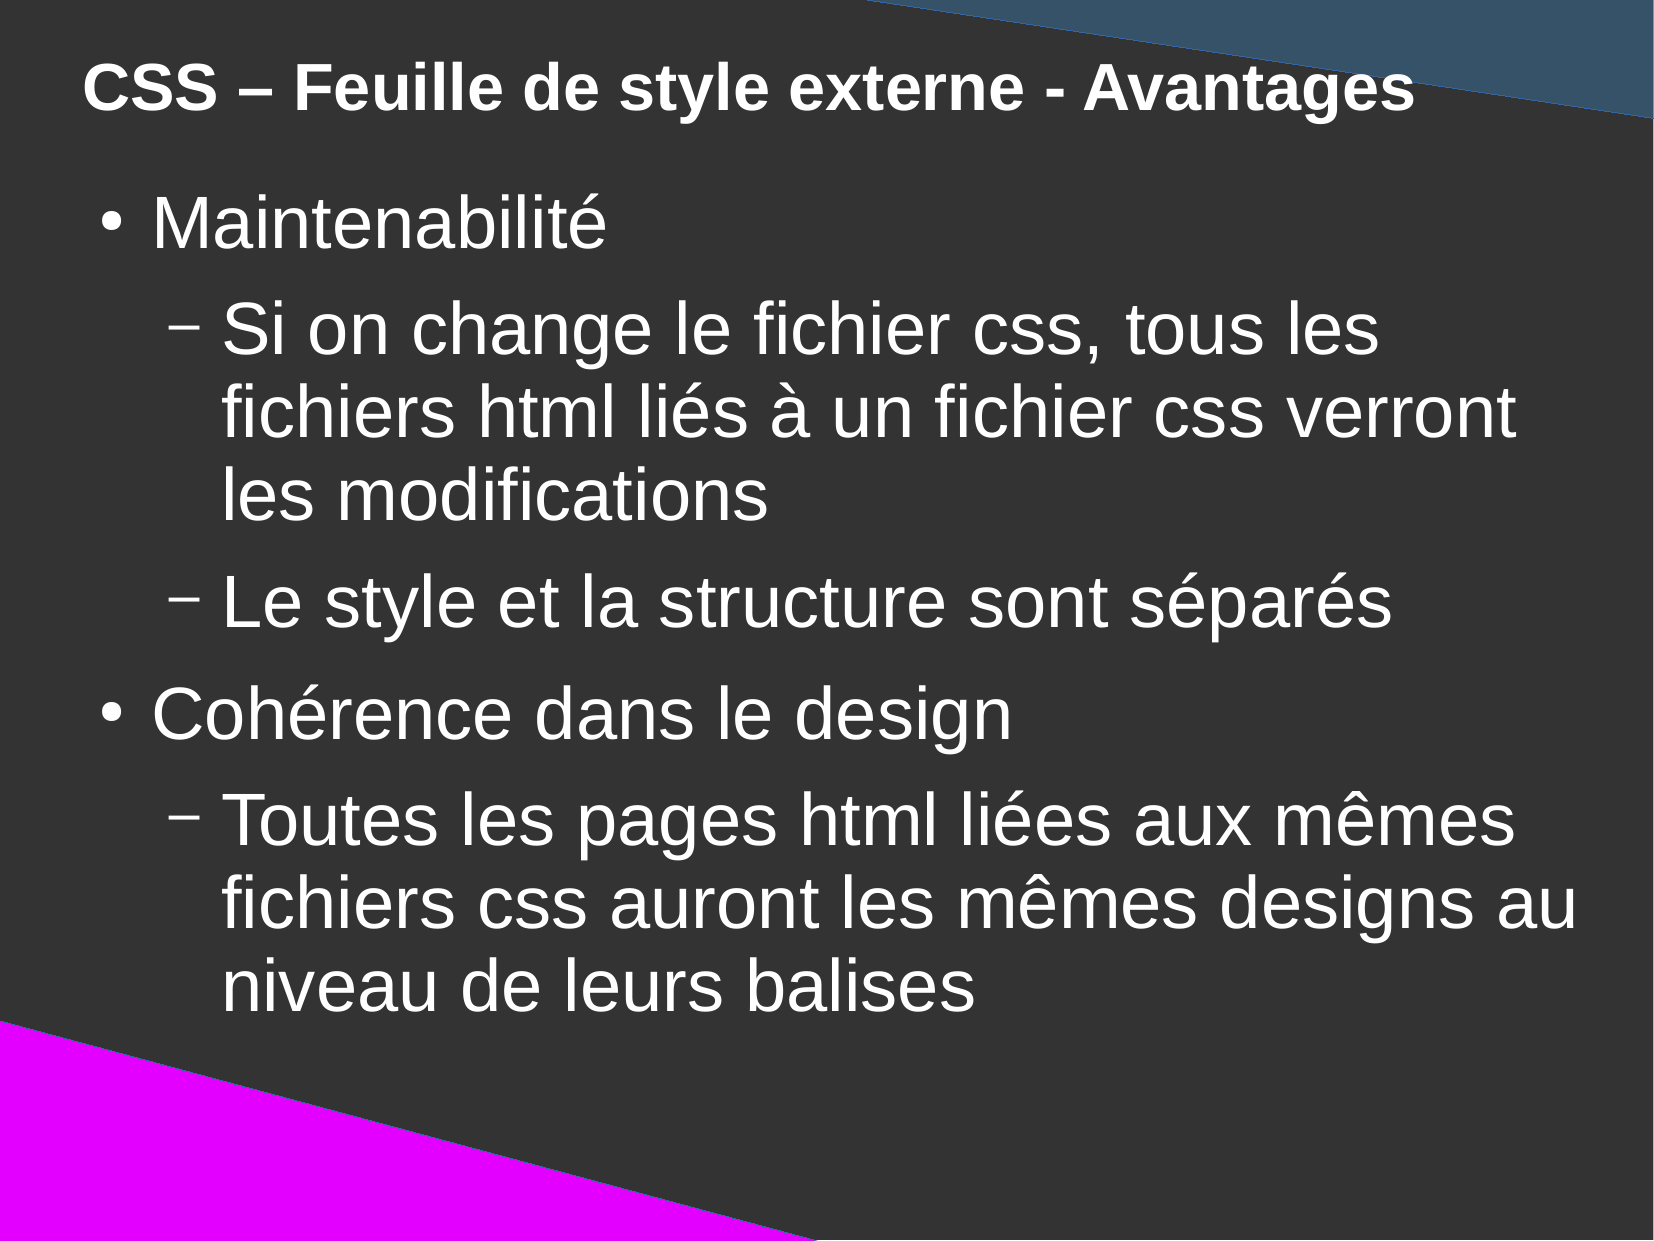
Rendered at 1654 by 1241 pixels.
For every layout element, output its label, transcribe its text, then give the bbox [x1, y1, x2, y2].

title CSS – Feuille de style externe - Avantages [82, 49, 1571, 153]
text_box [0, 1020, 819, 1241]
list Maintenabilité Si on change le fichier css, tous les fichiers html liés à un fichier css verront les modifications Le style et la structure sont séparés Cohérence dans le design Toutes les pages html liées aux mêmes fichiers css auront les mêmes designs au niveau de leurs balises [81, 180, 1606, 1036]
text_box [867, 0, 1654, 119]
